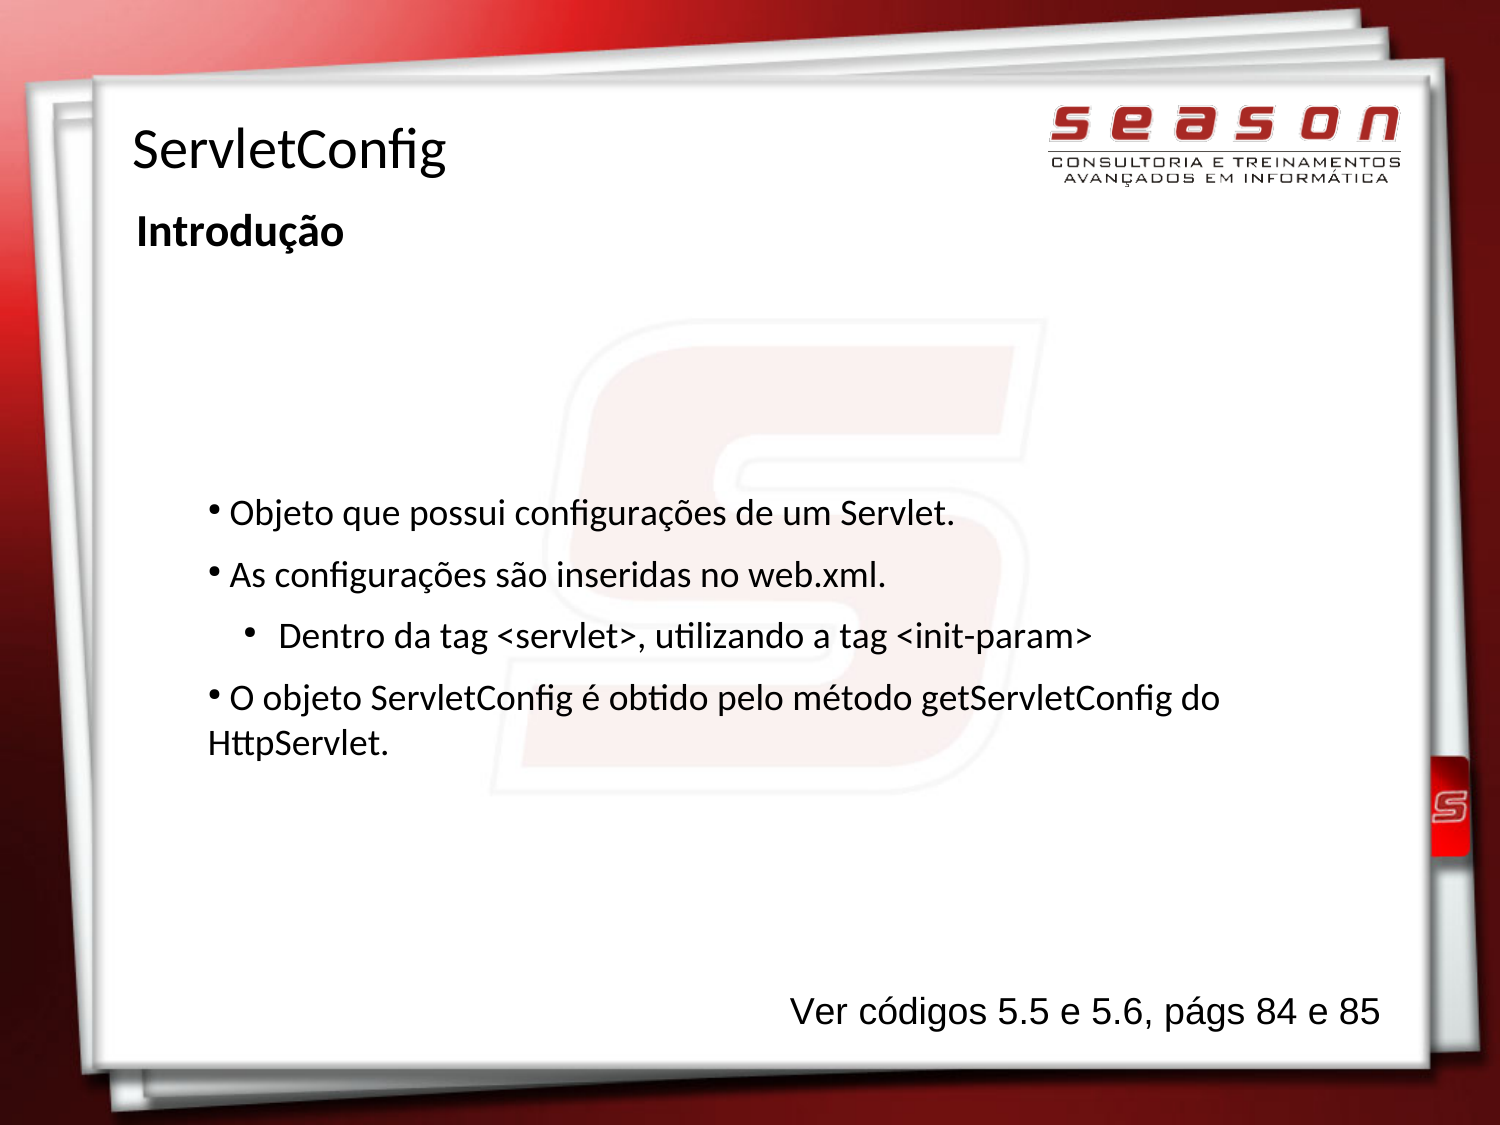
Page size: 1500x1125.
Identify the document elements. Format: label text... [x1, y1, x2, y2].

text_box Ver códigos 5.5 e 5.6, págs 84 e 85 [708, 979, 1396, 1040]
text_box Objeto que possui configurações de um Servlet. As configurações são inseridas no web.xml. Dentro da tag <servlet>, utilizando a tag <init-param> O objeto ServletConfig é obtido pelo método getServletConfig do HttpServlet. [207, 357, 1328, 894]
title ServletConfig [118, 33, 1394, 257]
picture [0, 0, 1500, 1125]
text_box Introdução [119, 200, 1240, 256]
